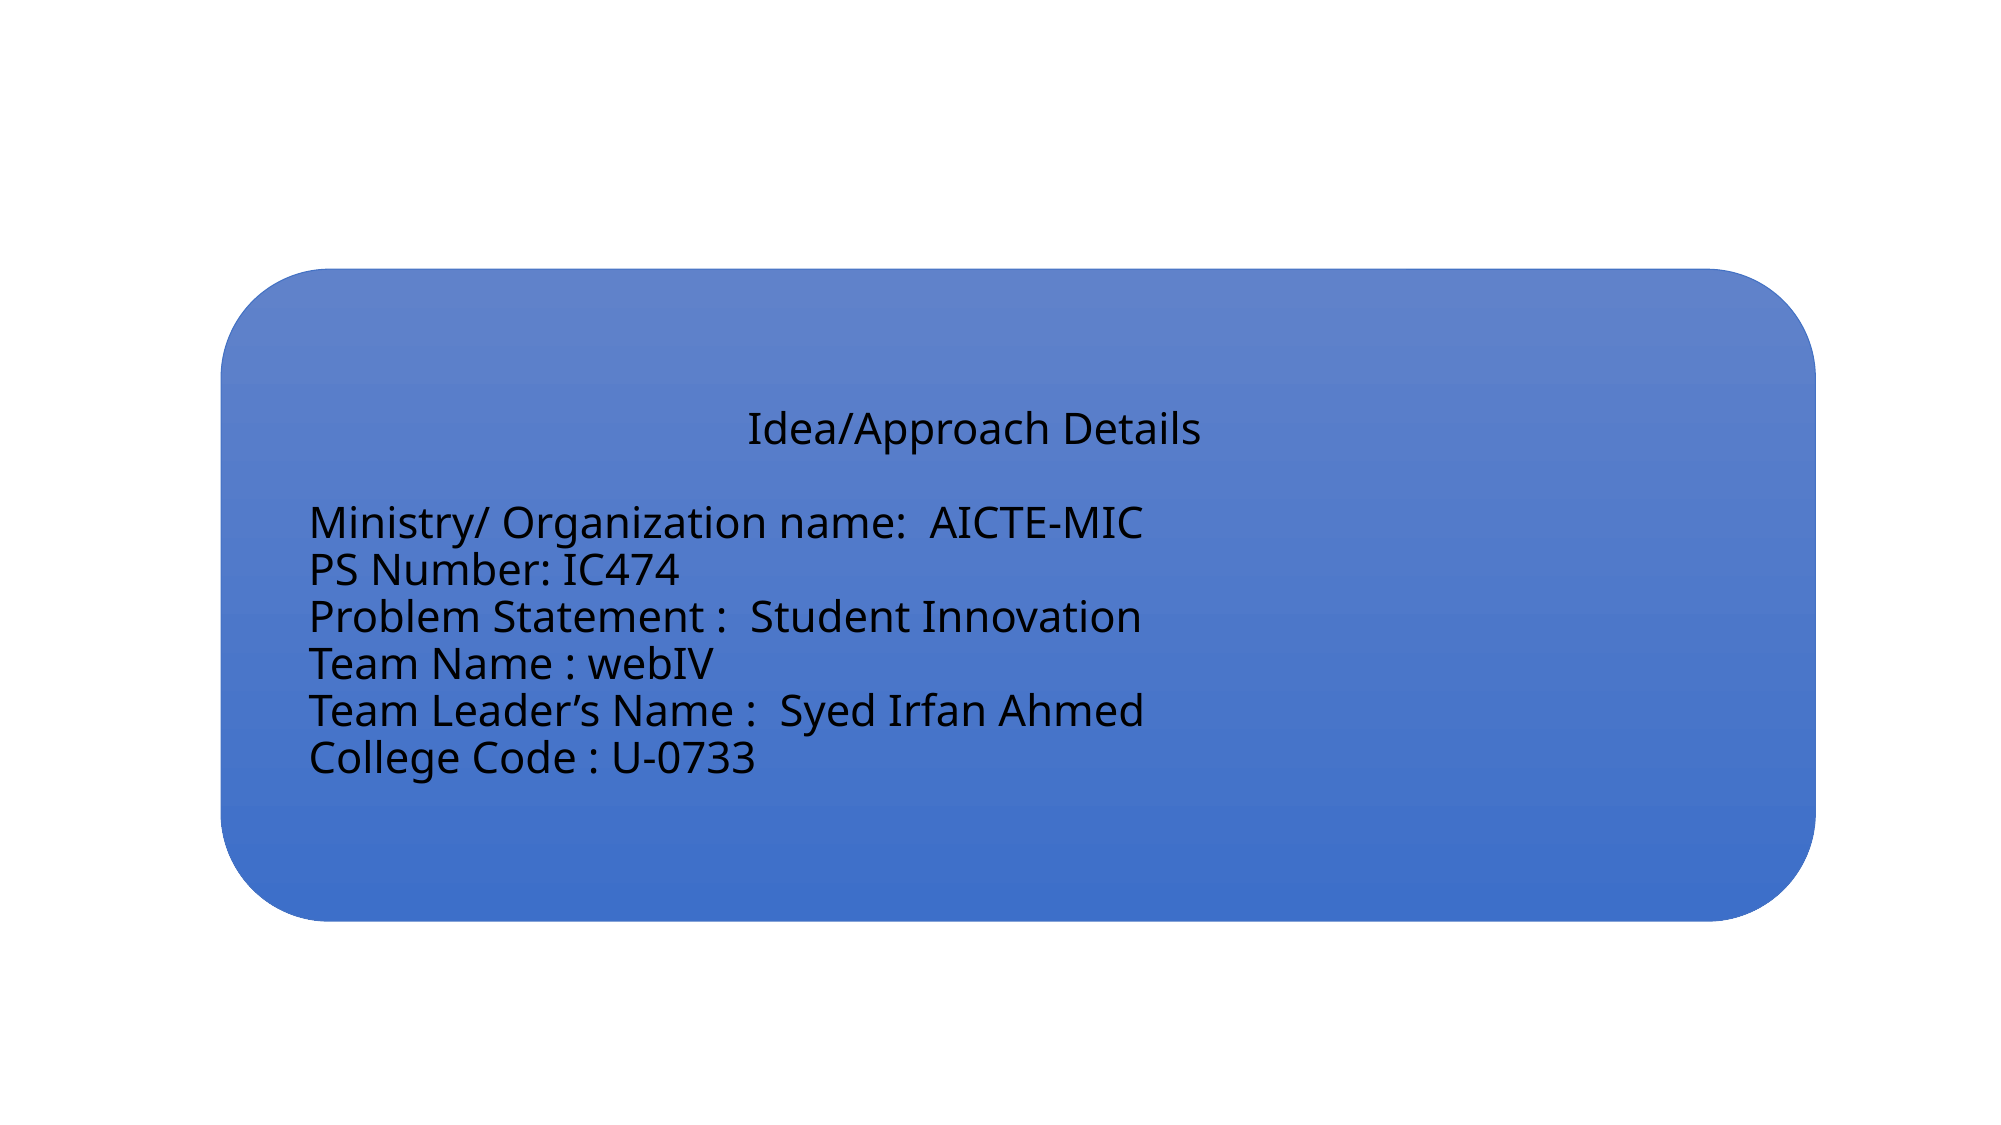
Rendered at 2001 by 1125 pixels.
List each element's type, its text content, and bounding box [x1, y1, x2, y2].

text_box [221, 269, 1816, 922]
title Idea/Approach Details Ministry/ Organization name: AICTE-MIC PS Number: IC474 Problem Statement : Student Innovation Team Name : webIV Team Leader’s Name : Syed Irfan Ahmed College Code : U-0733 [293, 399, 1707, 792]
